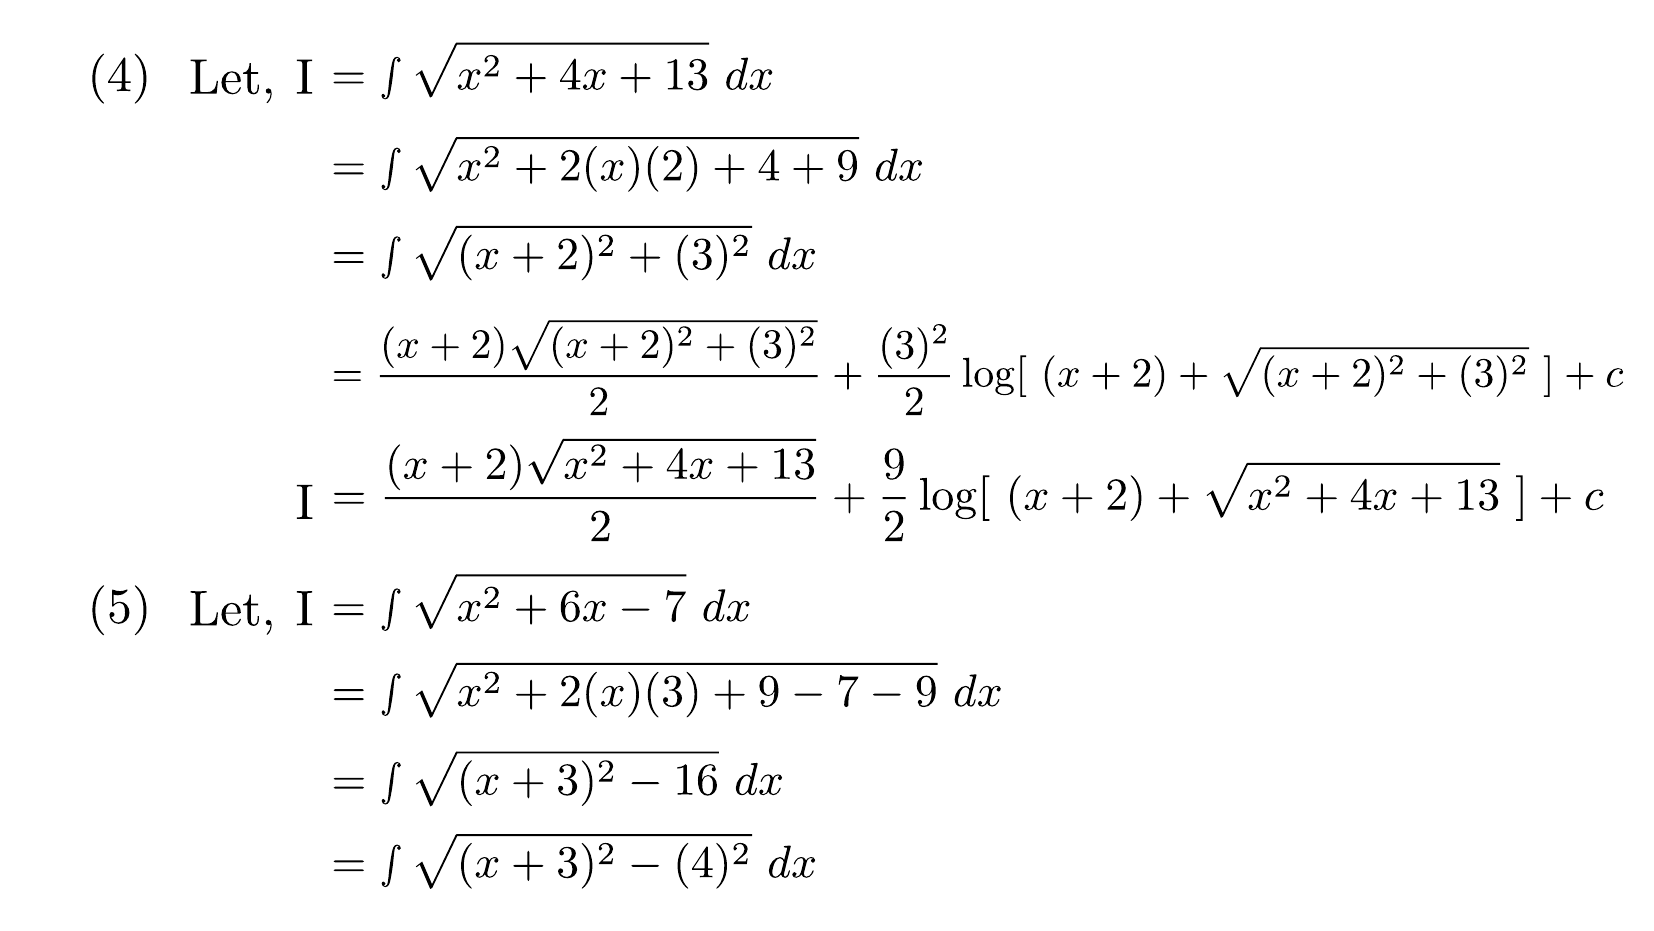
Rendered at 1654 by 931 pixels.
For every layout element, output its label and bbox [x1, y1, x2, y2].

text_box [333, 225, 816, 281]
text_box [296, 484, 313, 519]
text_box [333, 834, 816, 889]
text_box [333, 438, 1604, 542]
title [47, 36, 1607, 898]
text_box [333, 320, 1624, 416]
text_box [333, 42, 773, 100]
text_box [296, 59, 313, 94]
text_box [333, 751, 783, 807]
text_box [90, 585, 147, 636]
text_box [333, 662, 1001, 718]
text_box [190, 591, 272, 635]
text_box [333, 574, 750, 631]
text_box [90, 53, 147, 104]
text_box [296, 591, 313, 626]
text_box [190, 59, 272, 104]
text_box [333, 137, 923, 193]
